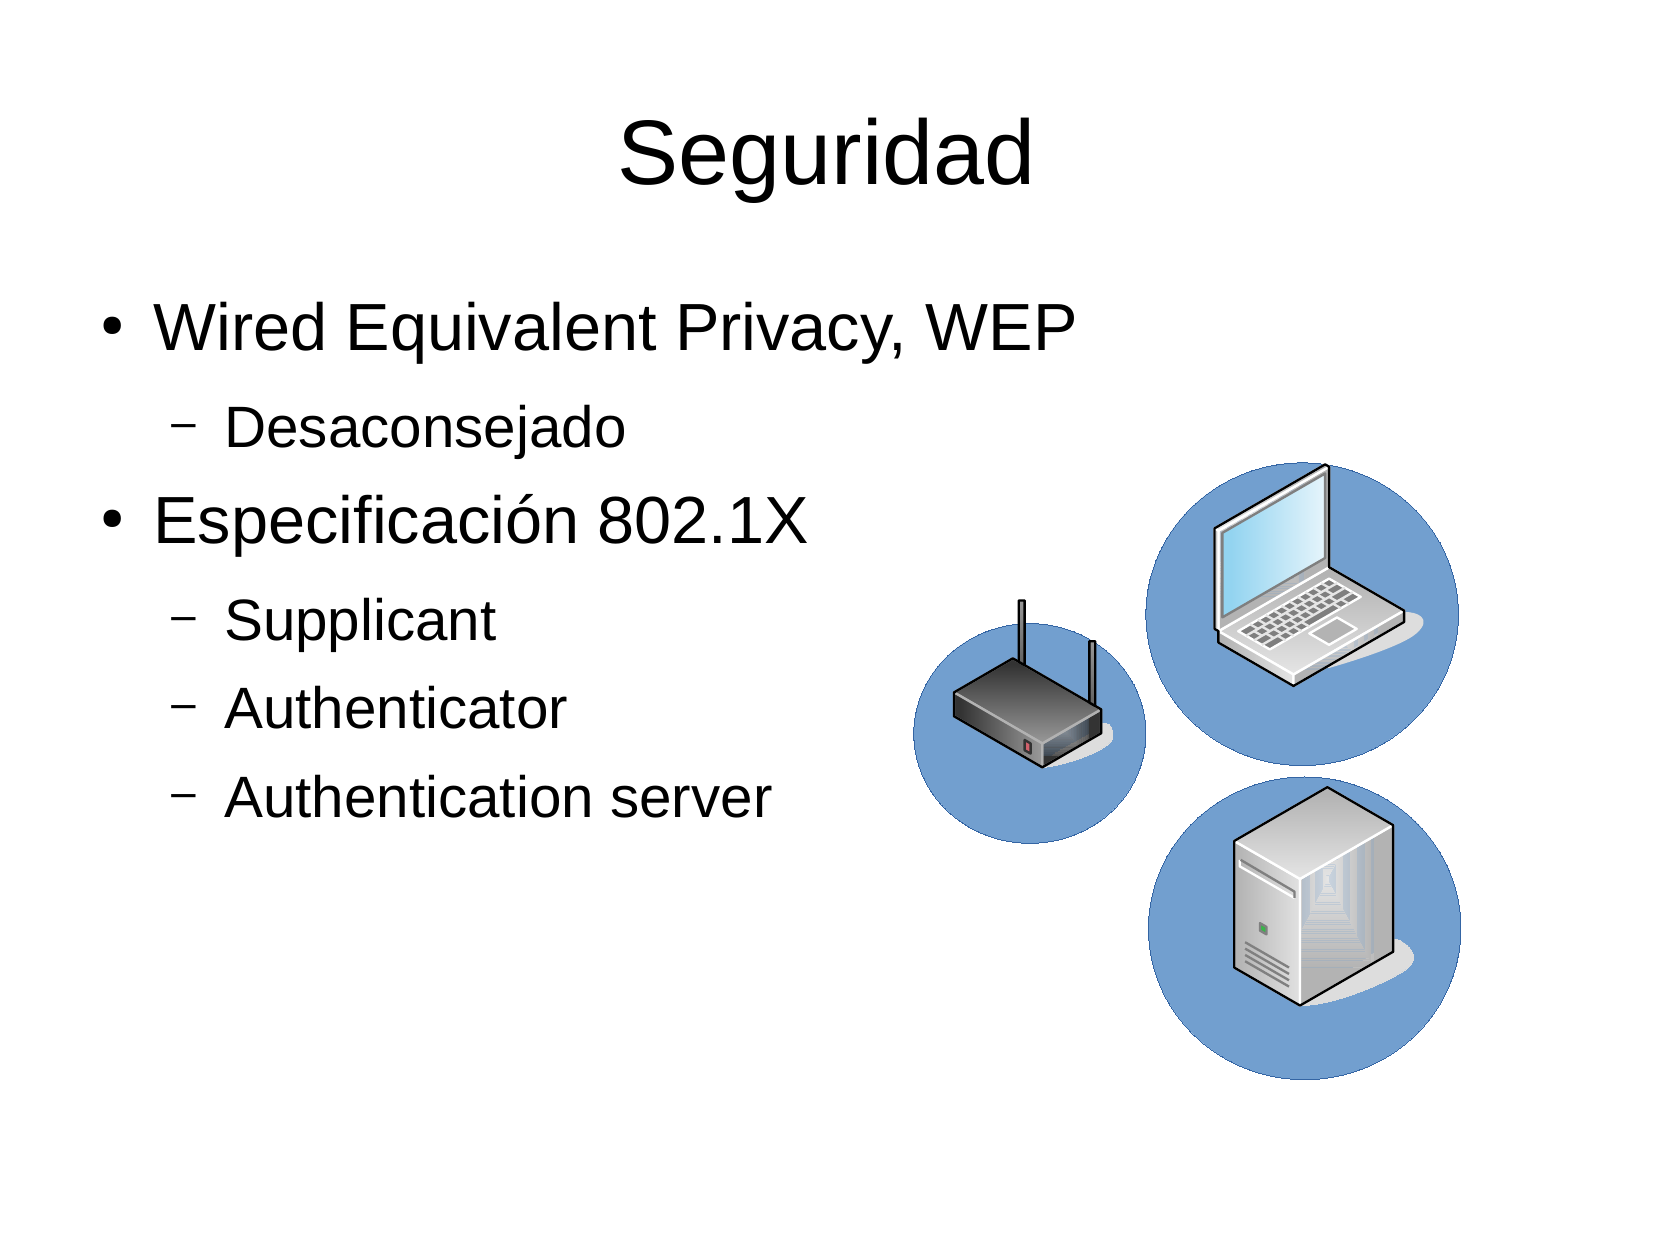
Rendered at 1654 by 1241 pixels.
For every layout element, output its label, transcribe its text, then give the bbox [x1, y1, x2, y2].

title Seguridad [82, 49, 1571, 257]
text_box [1145, 462, 1459, 766]
text_box [1216, 467, 1402, 684]
text_box [1148, 776, 1461, 1080]
text_box [913, 600, 1146, 844]
list Wired Equivalent Privacy, WEP Desaconsejado Especificación 802.1X Supplicant Authenticator Authentication server [82, 290, 1571, 1010]
